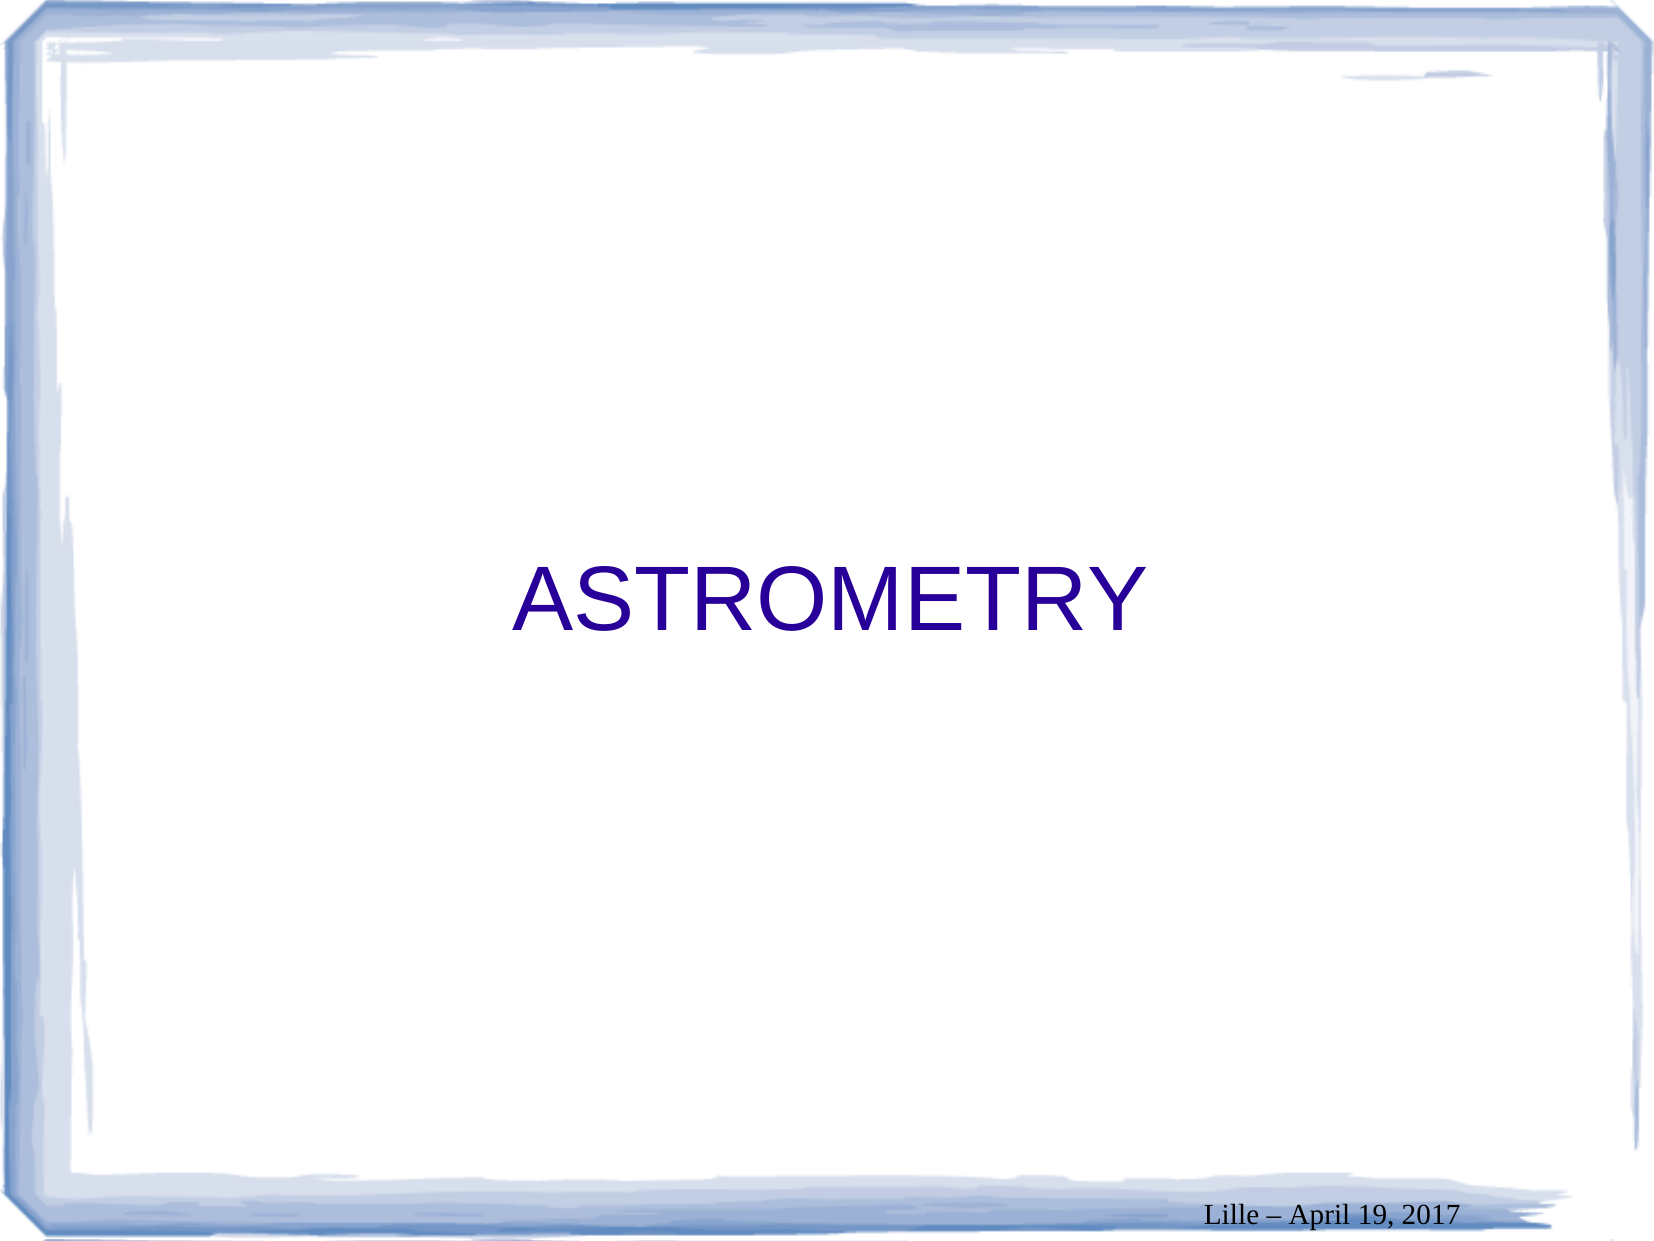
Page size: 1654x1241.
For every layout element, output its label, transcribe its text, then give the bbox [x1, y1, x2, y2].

picture [0, 0, 1654, 1241]
title ASTROMETRY [86, 495, 1576, 703]
